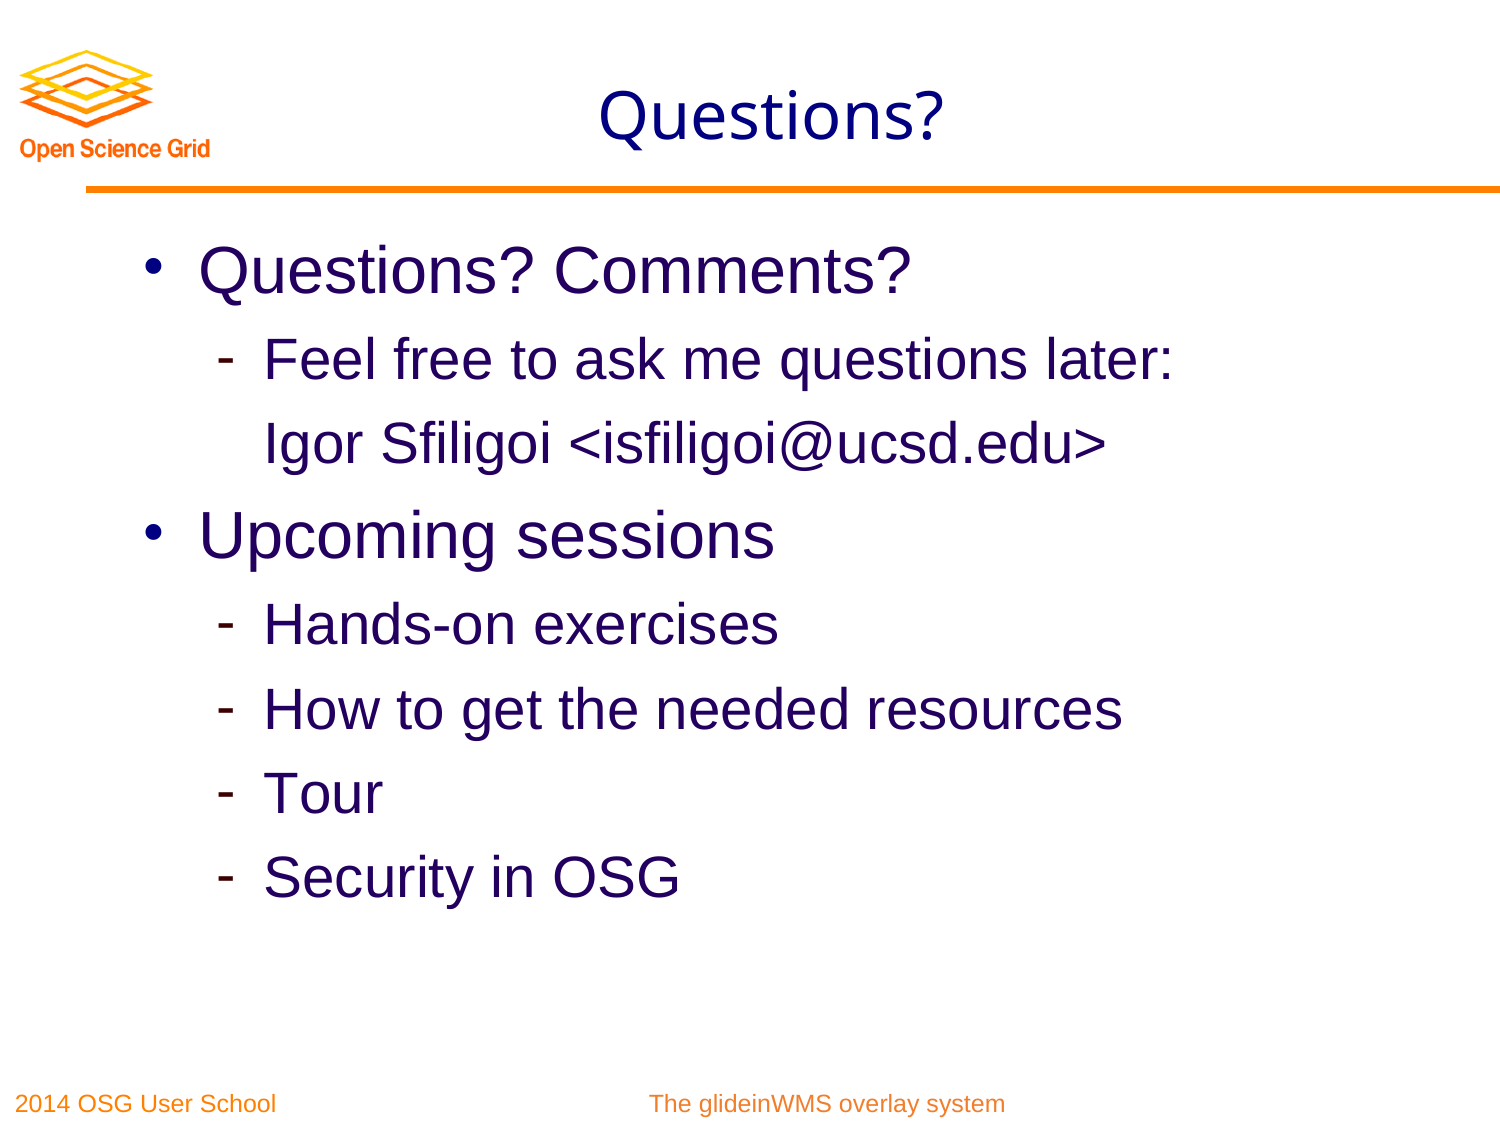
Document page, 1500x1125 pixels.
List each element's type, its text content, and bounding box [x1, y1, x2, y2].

list Questions? Comments? Feel free to ask me questions later: Igor Sfiligoi <isfiligoi@ucsd.edu> Upcoming sessions Hands-on exercises How to get the needed resources Tour Security in OSG [127, 218, 1403, 962]
title Questions? [201, 11, 1342, 214]
picture [0, 27, 201, 179]
